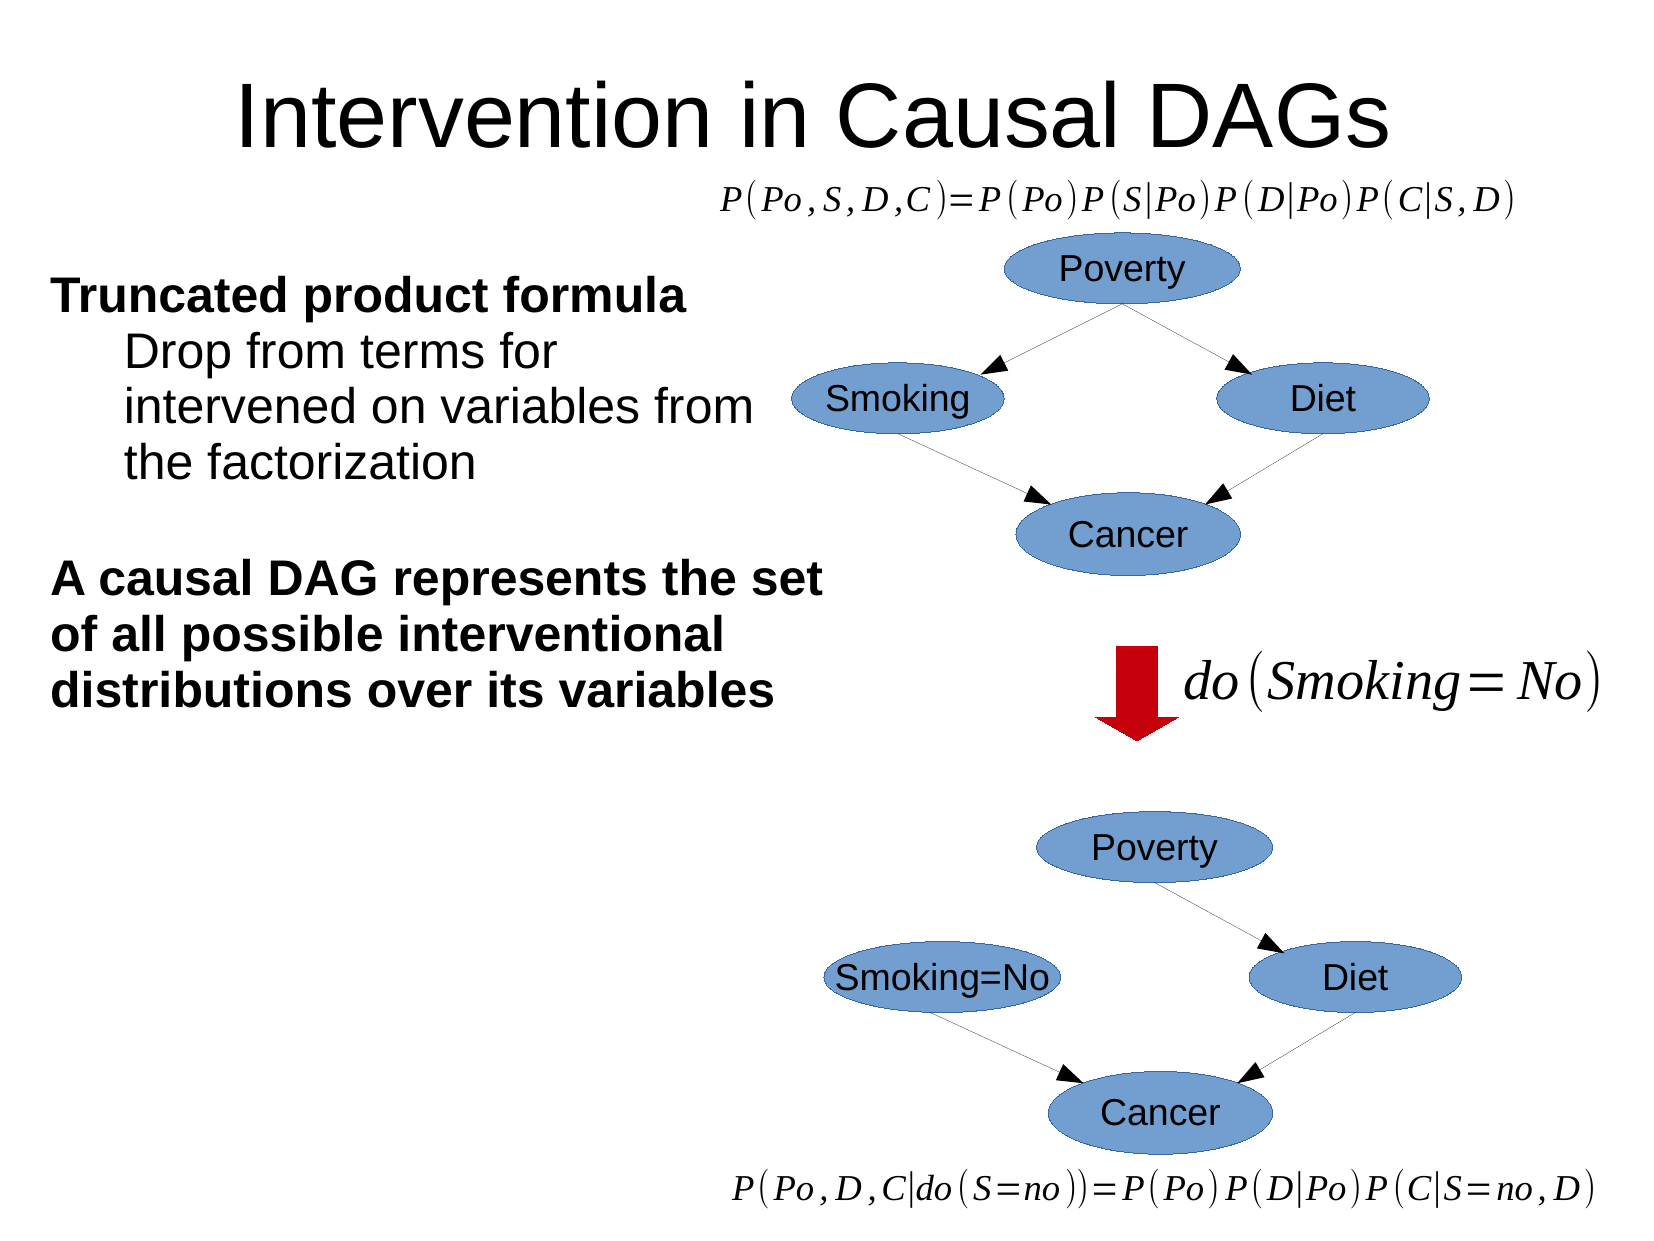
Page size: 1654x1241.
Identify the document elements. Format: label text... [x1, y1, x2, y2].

text_box Diet [1249, 941, 1462, 1013]
text_box Truncated product formula Drop from terms for intervened on variables from the factorization [35, 259, 799, 500]
text_box Diet [1216, 362, 1430, 434]
text_box A causal DAG represents the set of all possible interventional distributions over its variables [35, 543, 898, 727]
chart [708, 177, 1524, 222]
text_box [1095, 646, 1179, 741]
text_box Poverty [1036, 811, 1273, 883]
chart [720, 1165, 1604, 1210]
text_box Cancer [1048, 1071, 1273, 1155]
text_box Poverty [1004, 232, 1241, 304]
text_box Cancer [1015, 492, 1241, 576]
text_box Smoking=No [823, 941, 1061, 1013]
chart [1168, 646, 1619, 715]
text_box Smoking [799, 362, 1005, 434]
title Intervention in Causal DAGs [82, 11, 1571, 219]
